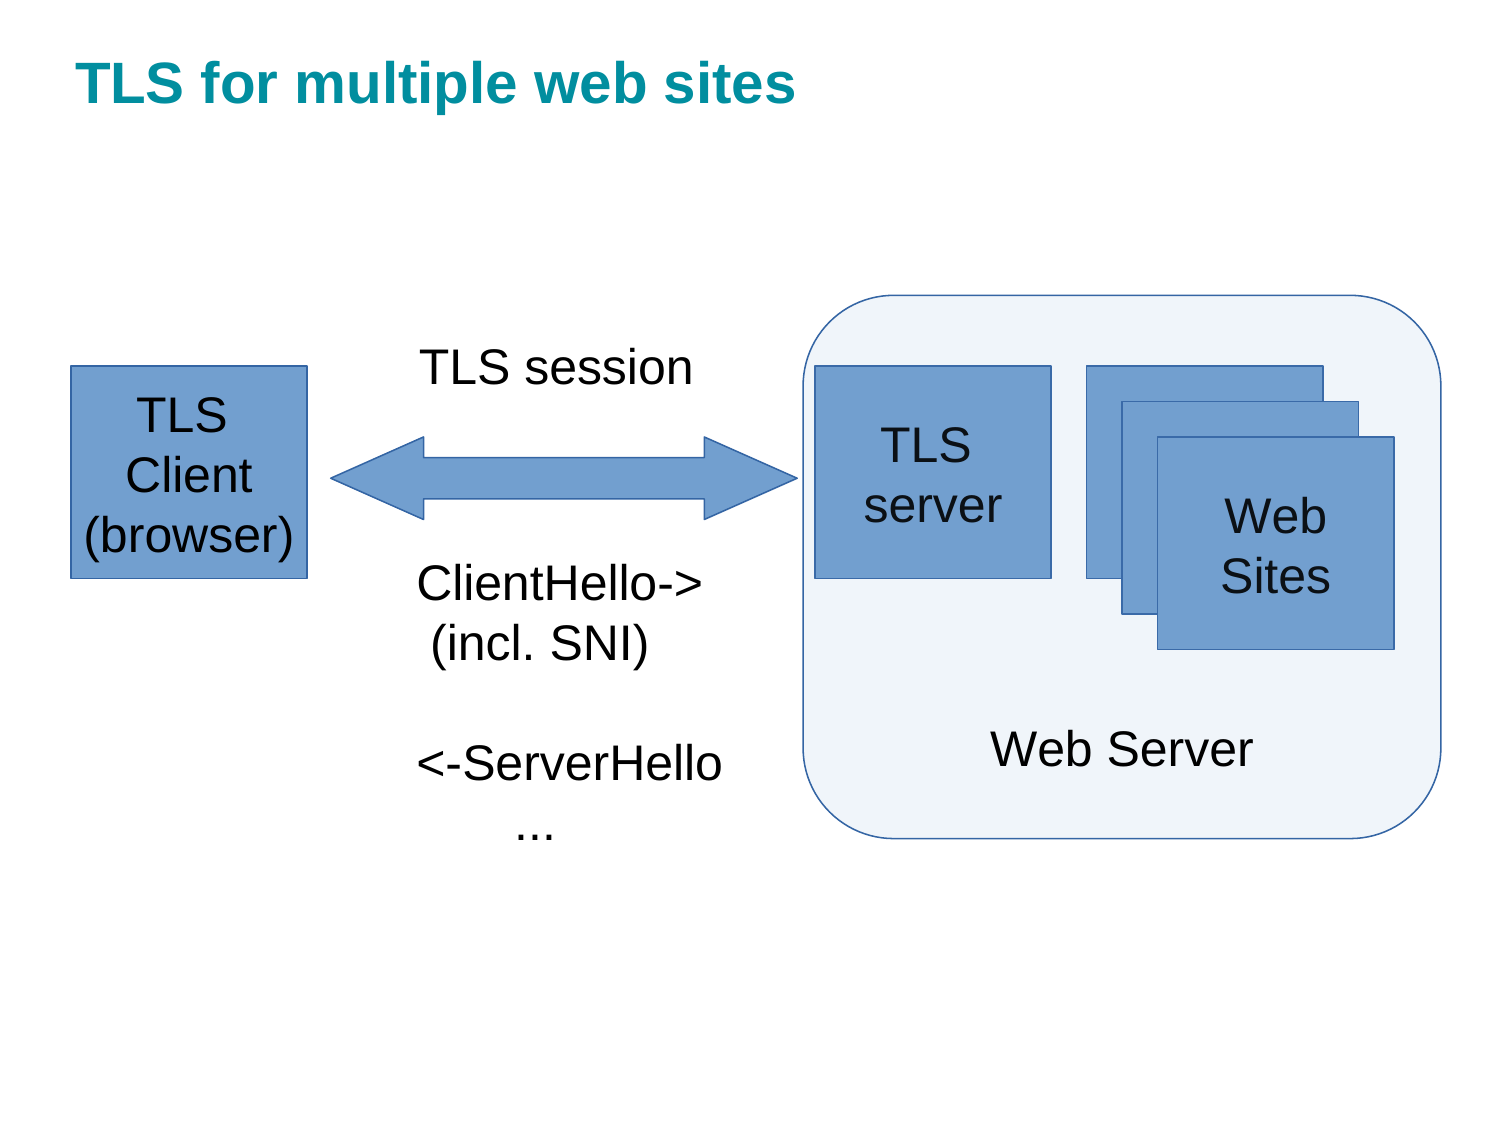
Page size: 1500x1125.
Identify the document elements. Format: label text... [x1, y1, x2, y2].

text_box [330, 436, 798, 520]
text_box TLS Client (browser) [70, 366, 308, 579]
text_box Web Server [803, 295, 1441, 839]
text_box ClientHello-> (incl. SNI) <-ServerHello ... [401, 543, 739, 859]
text_box TLS session [404, 326, 709, 402]
text_box TLS for multiple web sites [75, 44, 1426, 233]
